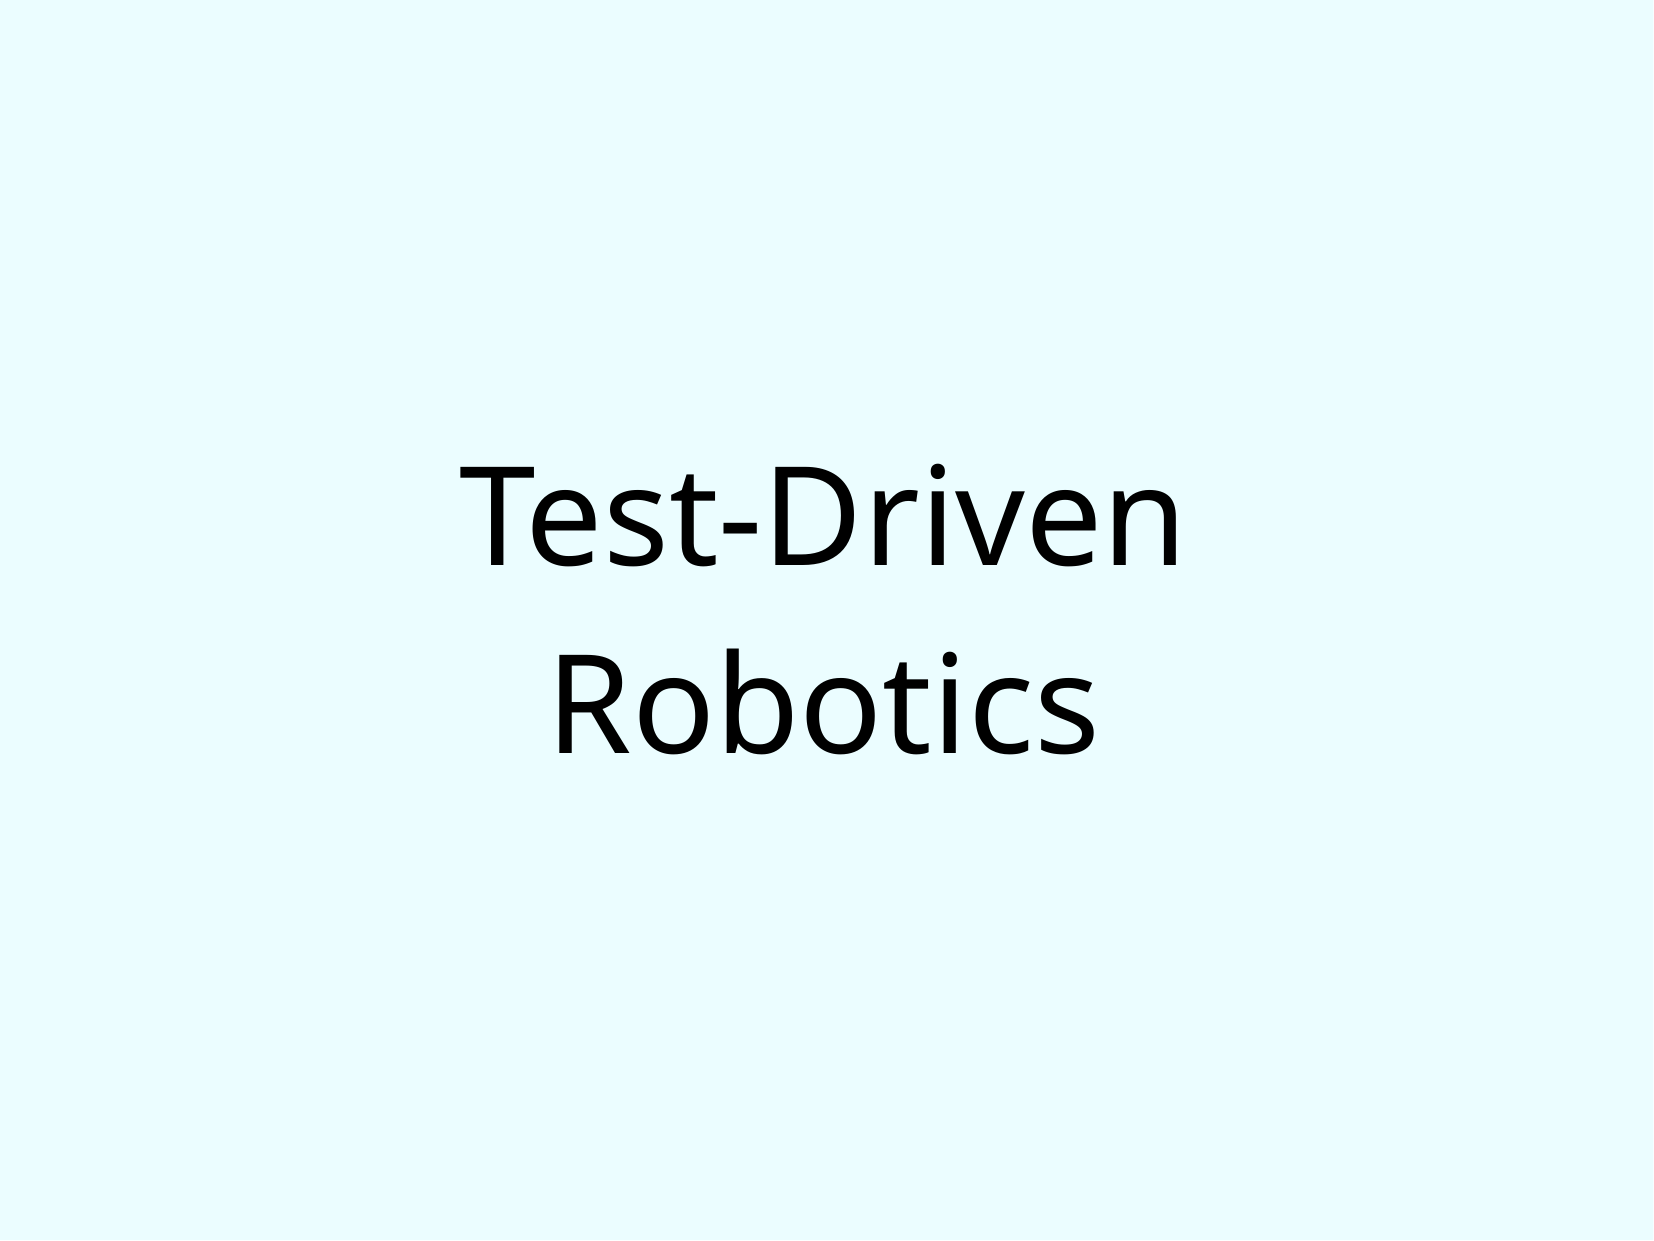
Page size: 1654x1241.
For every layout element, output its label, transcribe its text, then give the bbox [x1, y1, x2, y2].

text_box Test-Driven Robotics [79, 69, 1568, 1144]
